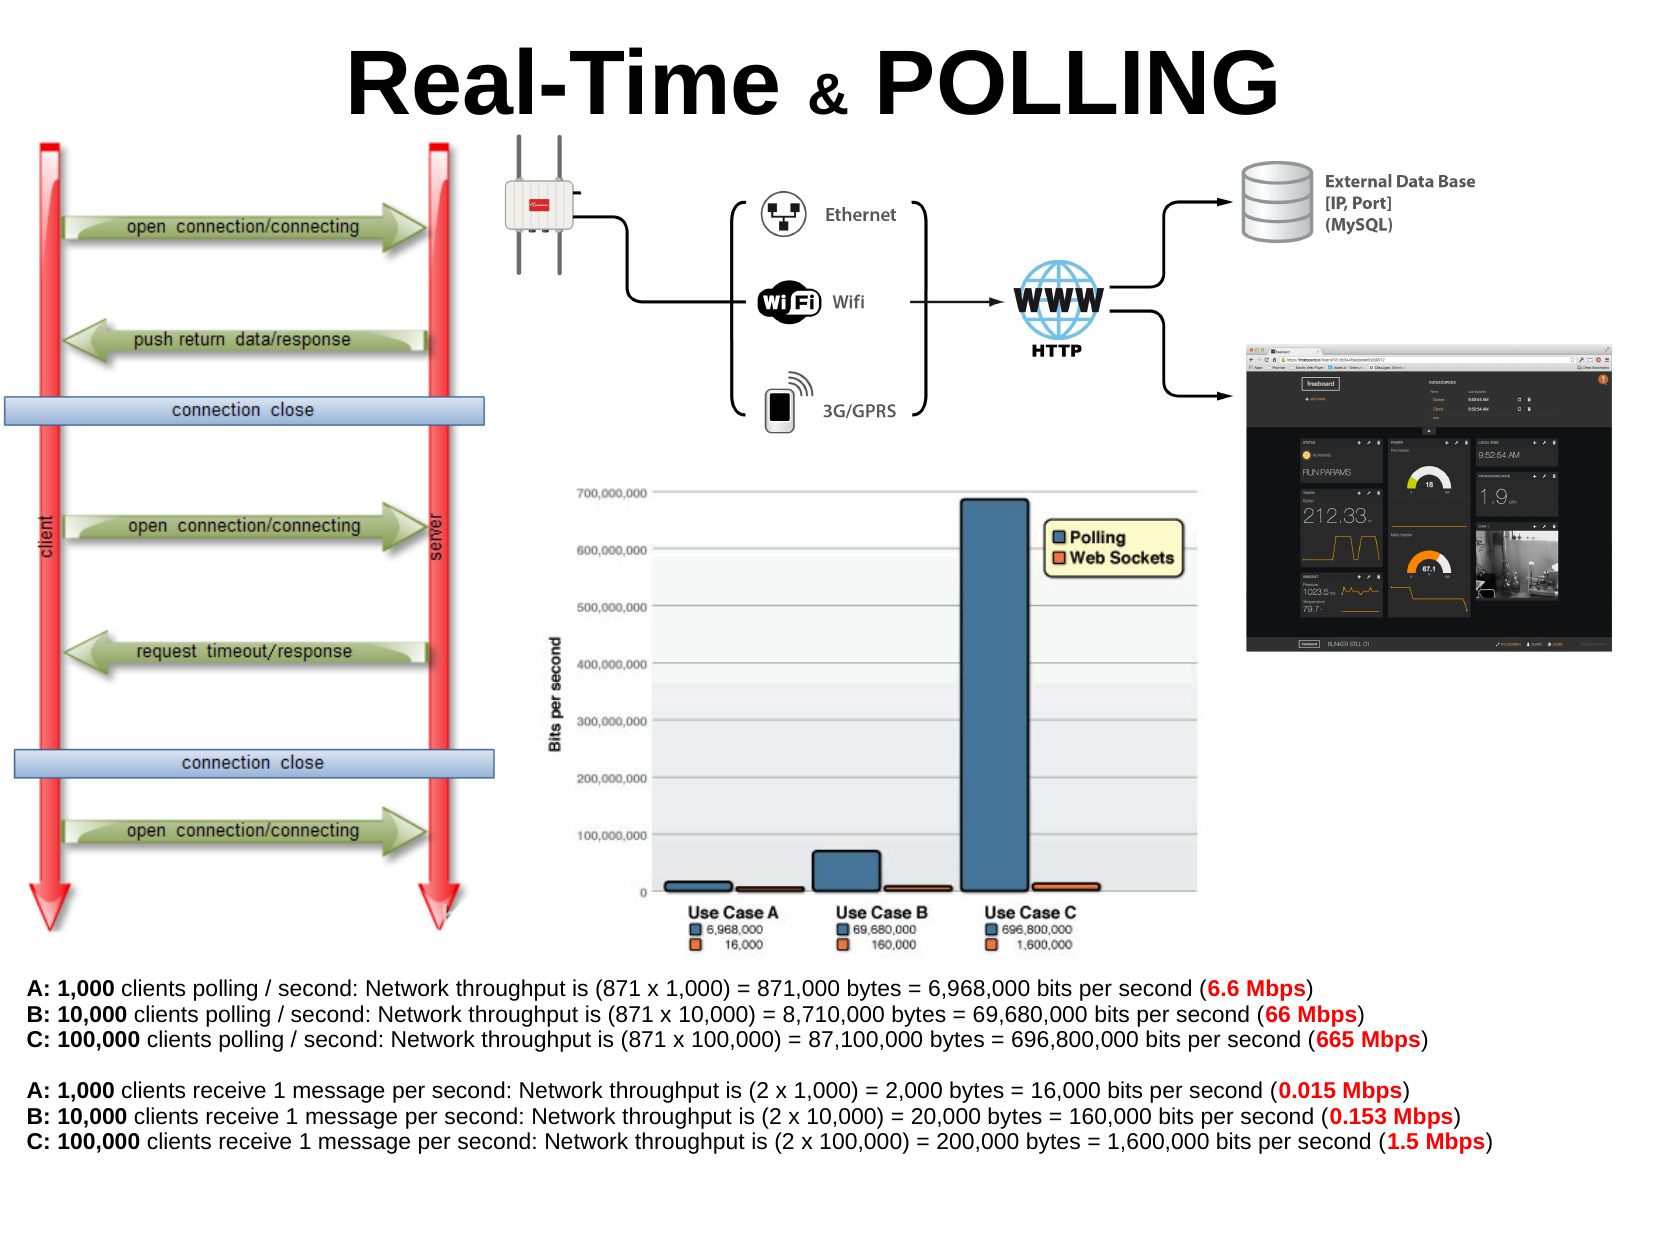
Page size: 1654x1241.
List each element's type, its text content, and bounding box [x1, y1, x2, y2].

picture [0, 126, 1624, 968]
text_box Real-Time & POLLING [330, 24, 1312, 141]
text_box A: 1,000 clients polling / second: Network throughput is (871 x 1,000) = 871,000 bytes = 6,968,000 bits per second (6.6 Mbps) B: 10,000 clients polling / second: Network throughput is (871 x 10,000) = 8,710,000 bytes = 69,680,000 bits per second (66 Mbps) C: 100,000 clients polling / second: Network throughput is (871 x 100,000) = 87,100,000 bytes = 696,800,000 bits per second (665 Mbps) A: 1,000 clients receive 1 message per second: Network throughput is (2 x 1,000) = 2,000 bytes = 16,000 bits per second (0.015 Mbps) B: 10,000 clients receive 1 message per second: Network throughput is (2 x 10,000) = 20,000 bytes = 160,000 bits per second (0.153 Mbps) C: 100,000 clients receive 1 message per second: Network throughput is (2 x 100,000) = 200,000 bytes = 1,600,000 bits per second (1.5 Mbps) [11, 968, 1630, 1217]
